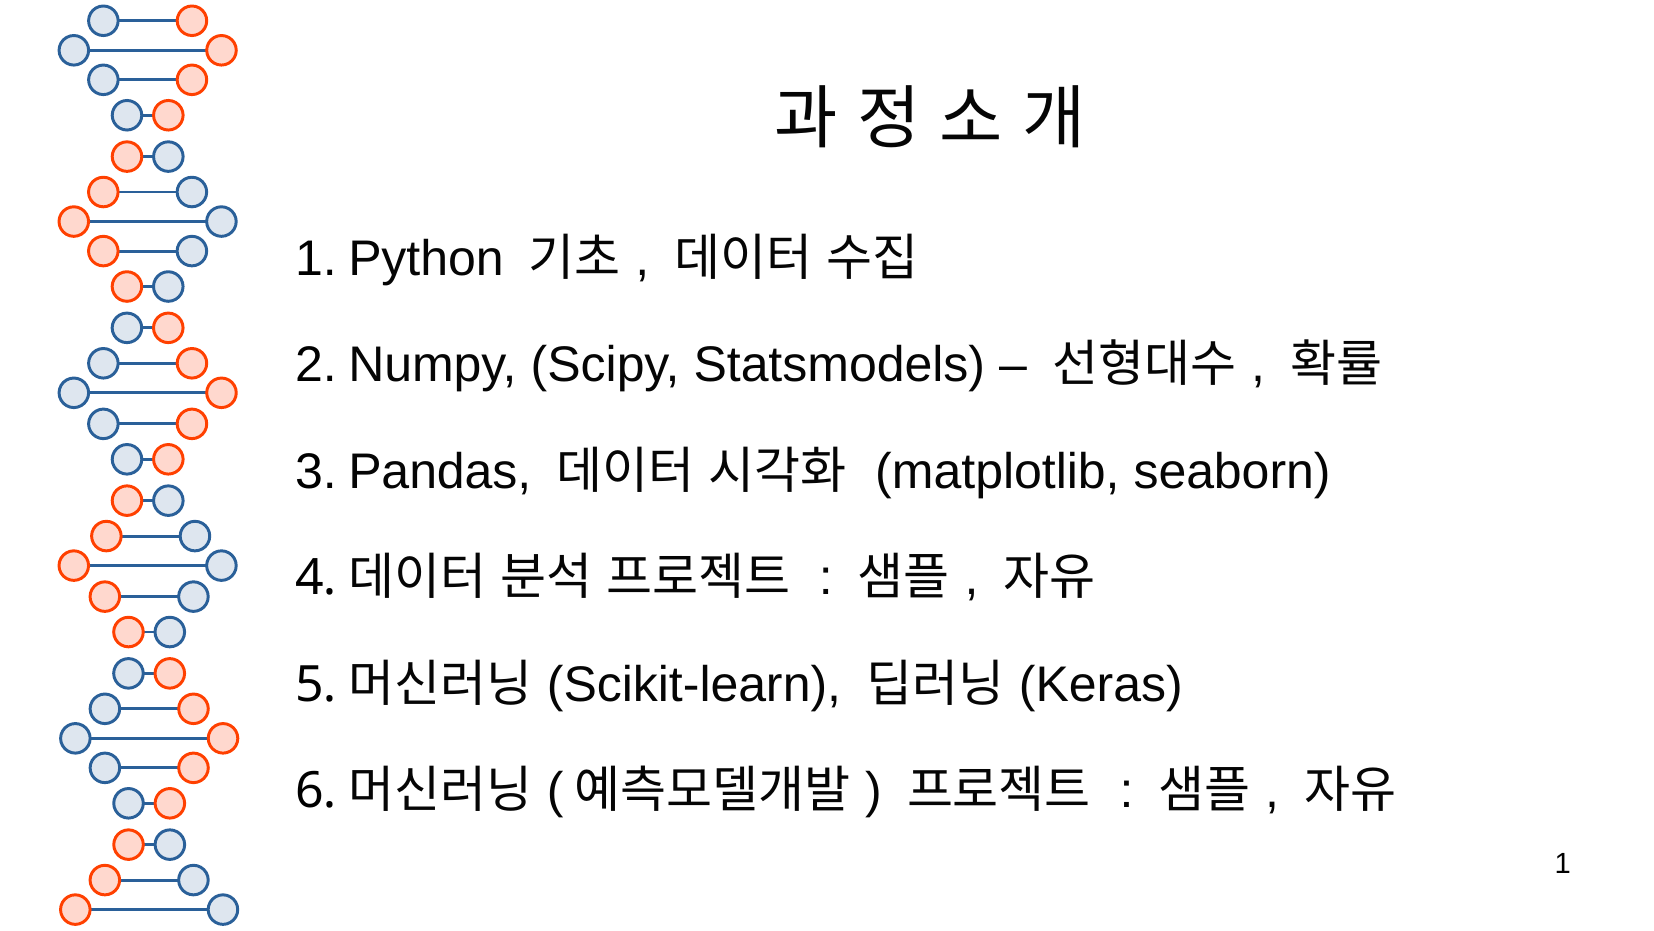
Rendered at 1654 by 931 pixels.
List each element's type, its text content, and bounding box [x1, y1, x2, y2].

title 과 정 소 개 [265, 35, 1595, 189]
list Python 기초, 데이터 수집 Numpy, (Scipy, Statsmodels) – 선형대수, 확률 Pandas, 데이터 시각화 (matplotlib, seaborn) 데이터 분석 프로젝트 : 샘플, 자유 머신러닝(Scikit-learn), 딥러닝(Keras) 머신러닝(예측모델개발) 프로젝트 : 샘플, 자유 [277, 206, 1607, 827]
